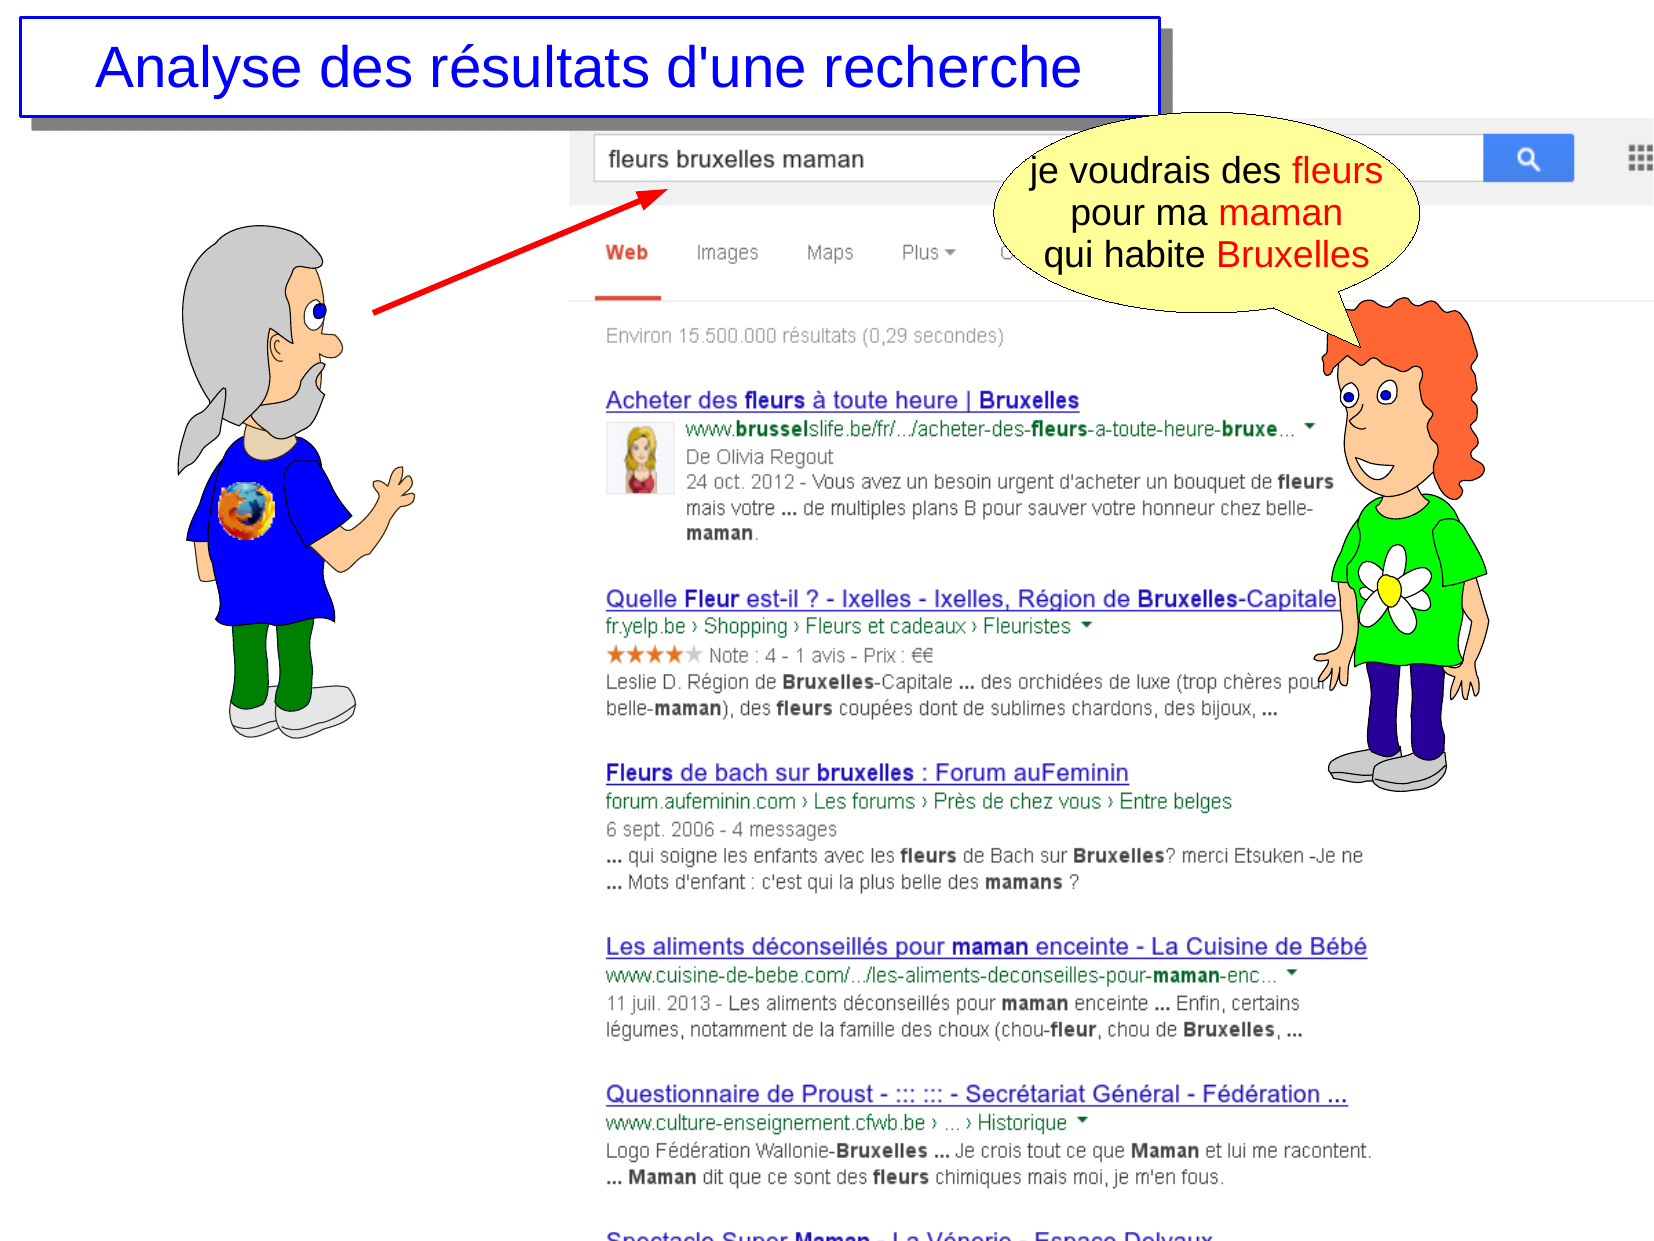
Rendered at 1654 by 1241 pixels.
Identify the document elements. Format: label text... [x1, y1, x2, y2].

text_box [178, 225, 415, 739]
text_box [1313, 297, 1489, 792]
text_box je voudrais des fleurs pour ma maman qui habite Bruxelles [993, 112, 1420, 348]
picture [1397, 665, 1413, 756]
text_box Analyse des résultats d'une recherche [20, 17, 1160, 117]
picture [569, 118, 1654, 1241]
picture [218, 482, 275, 540]
picture [1459, 613, 1471, 657]
